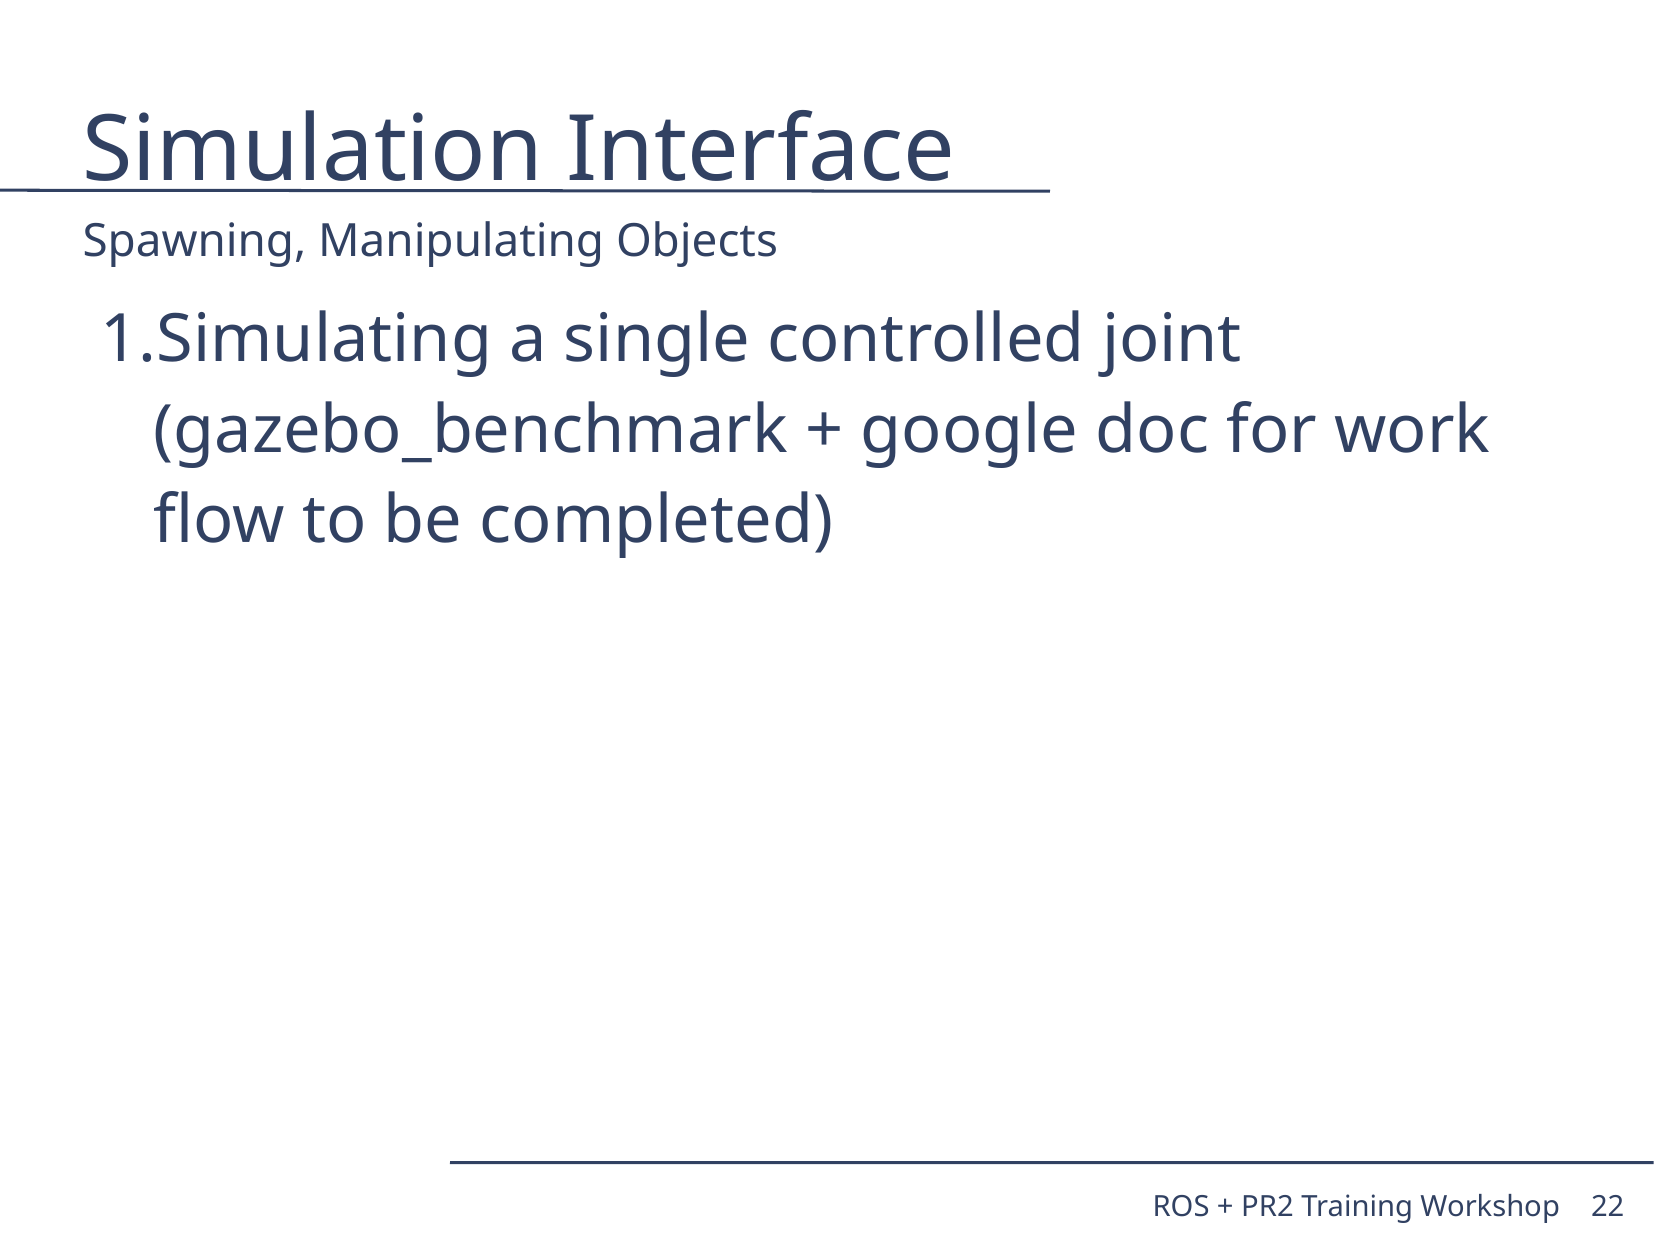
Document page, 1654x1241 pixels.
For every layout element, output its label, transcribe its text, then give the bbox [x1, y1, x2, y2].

list Simulating a single controlled joint (gazebo_benchmark + google doc for work flow to be completed) [82, 290, 1571, 1109]
title Simulation Interface Spawning, Manipulating Objects [82, 73, 1571, 281]
